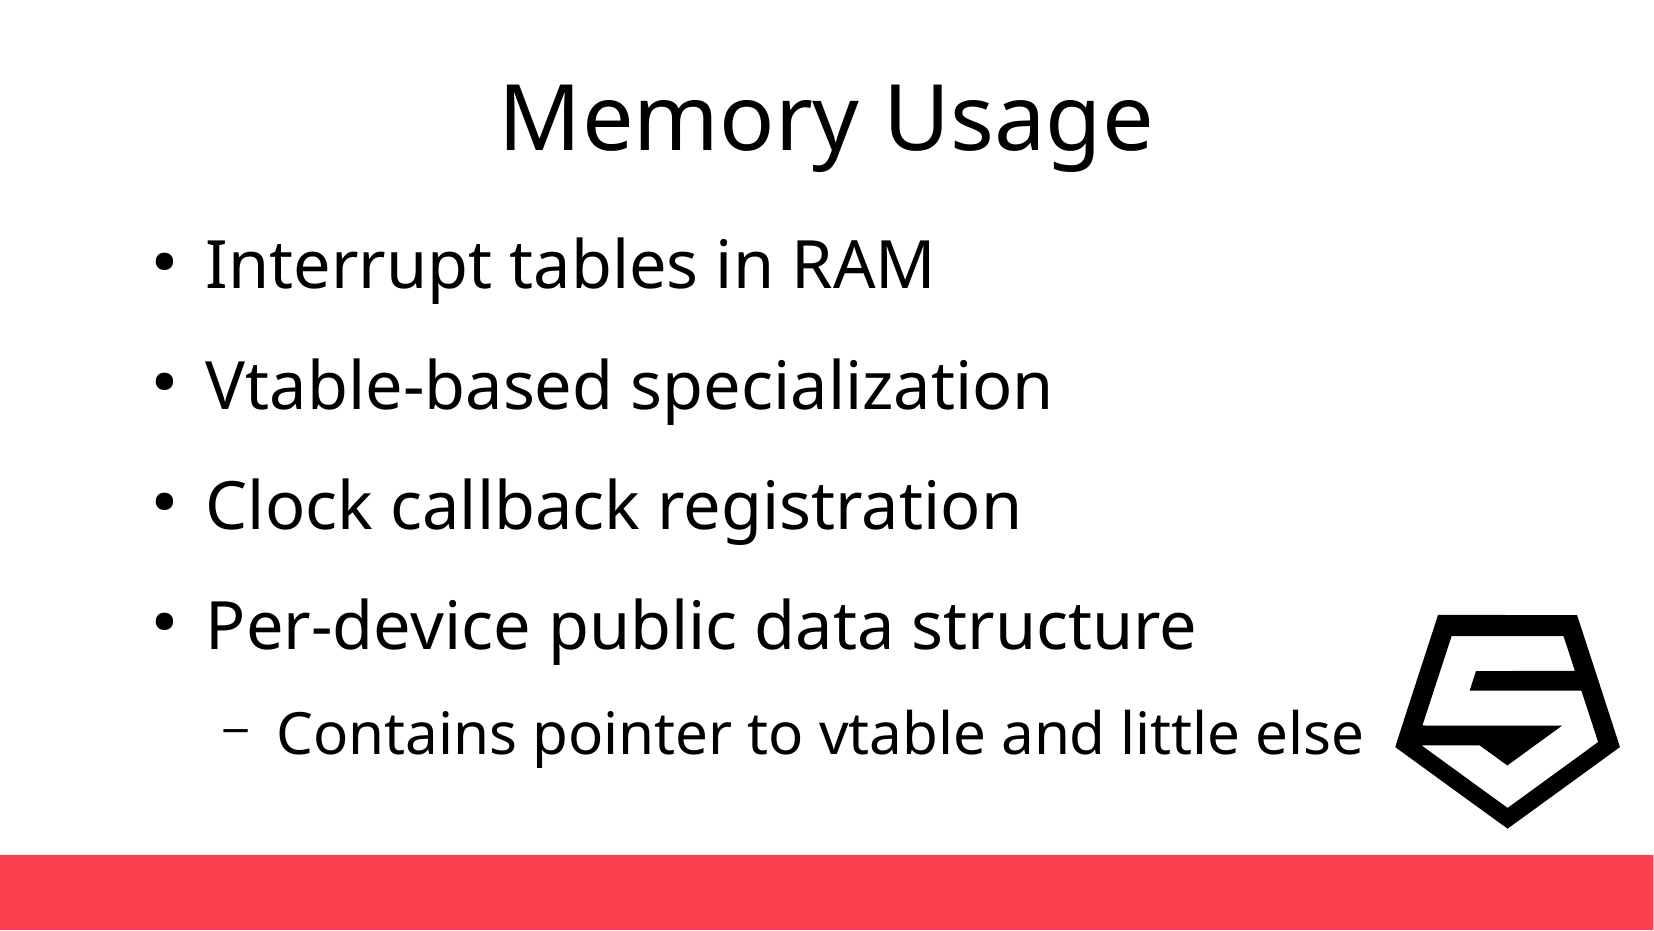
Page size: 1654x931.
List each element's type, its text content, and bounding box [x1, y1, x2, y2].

title Memory Usage [82, 37, 1571, 193]
list Interrupt tables in RAM Vtable-based specialization Clock callback registration Per-device public data structure Contains pointer to vtable and little else [134, 217, 1571, 810]
